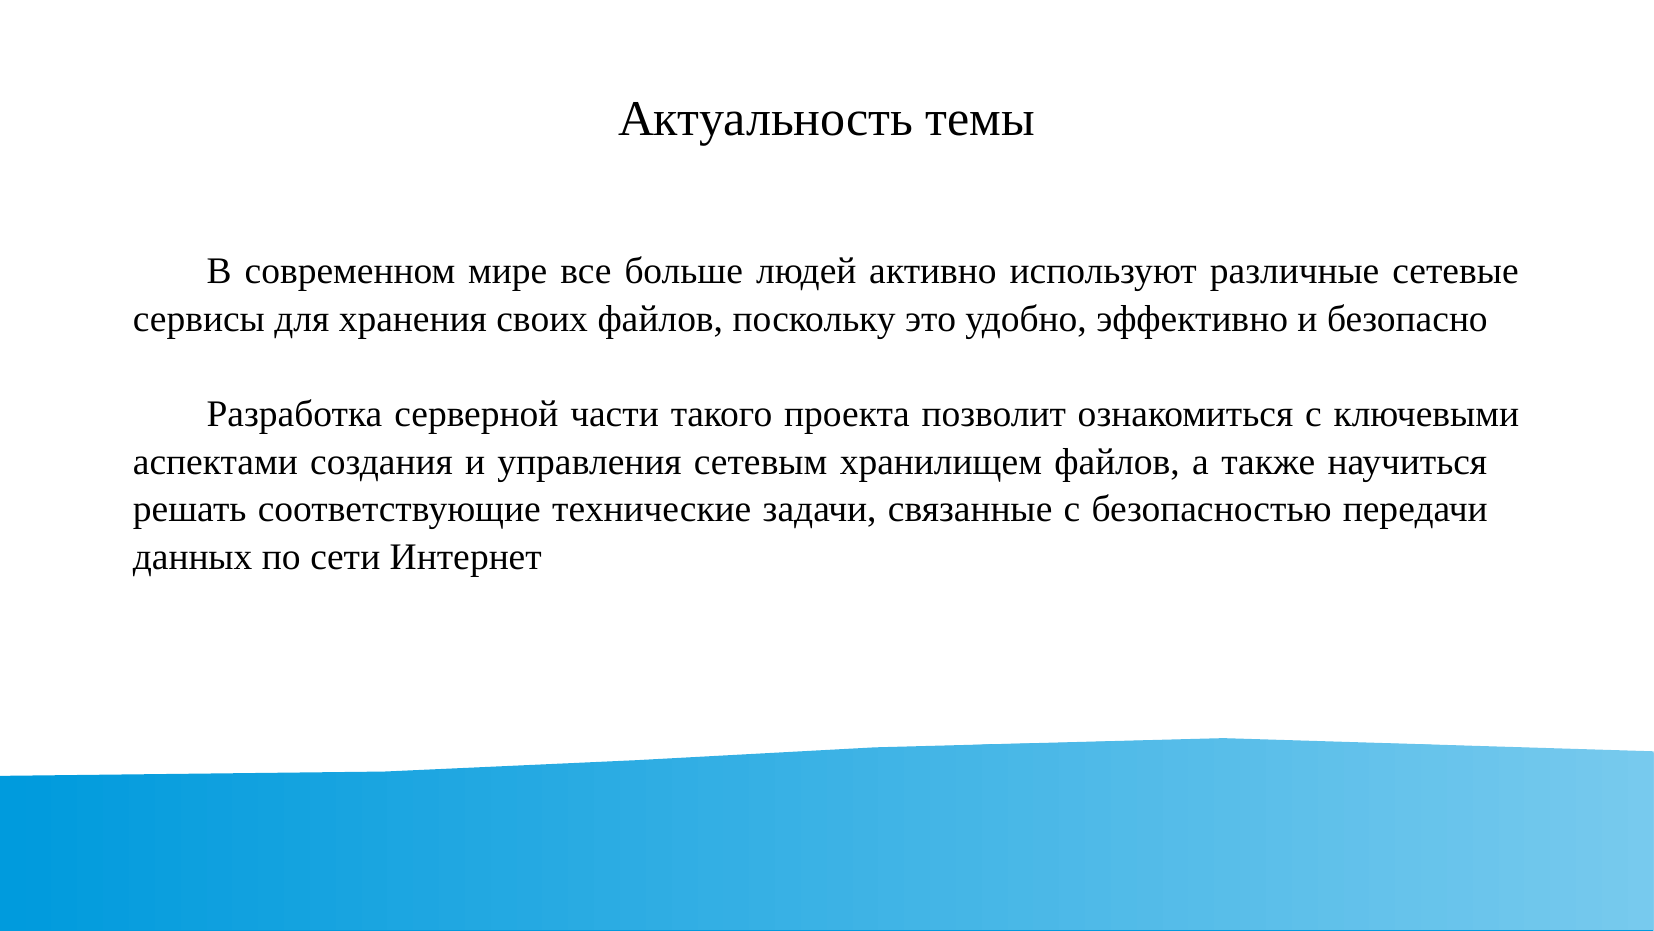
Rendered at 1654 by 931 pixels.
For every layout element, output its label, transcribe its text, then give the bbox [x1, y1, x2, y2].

text_box В современном мире все больше людей активно используют различные сетевые сервисы для хранения своих файлов, поскольку это удобно, эффективно и безопасно Разработка серверной части такого проекта позволит ознакомиться с ключевыми аспектами создания и управления сетевым хранилищем файлов, а также научиться решать соответствующие технические задачи, связанные с безопасностью передачи данных по сети Интернет [118, 236, 1536, 709]
title Актуальность темы [0, 29, 1654, 207]
